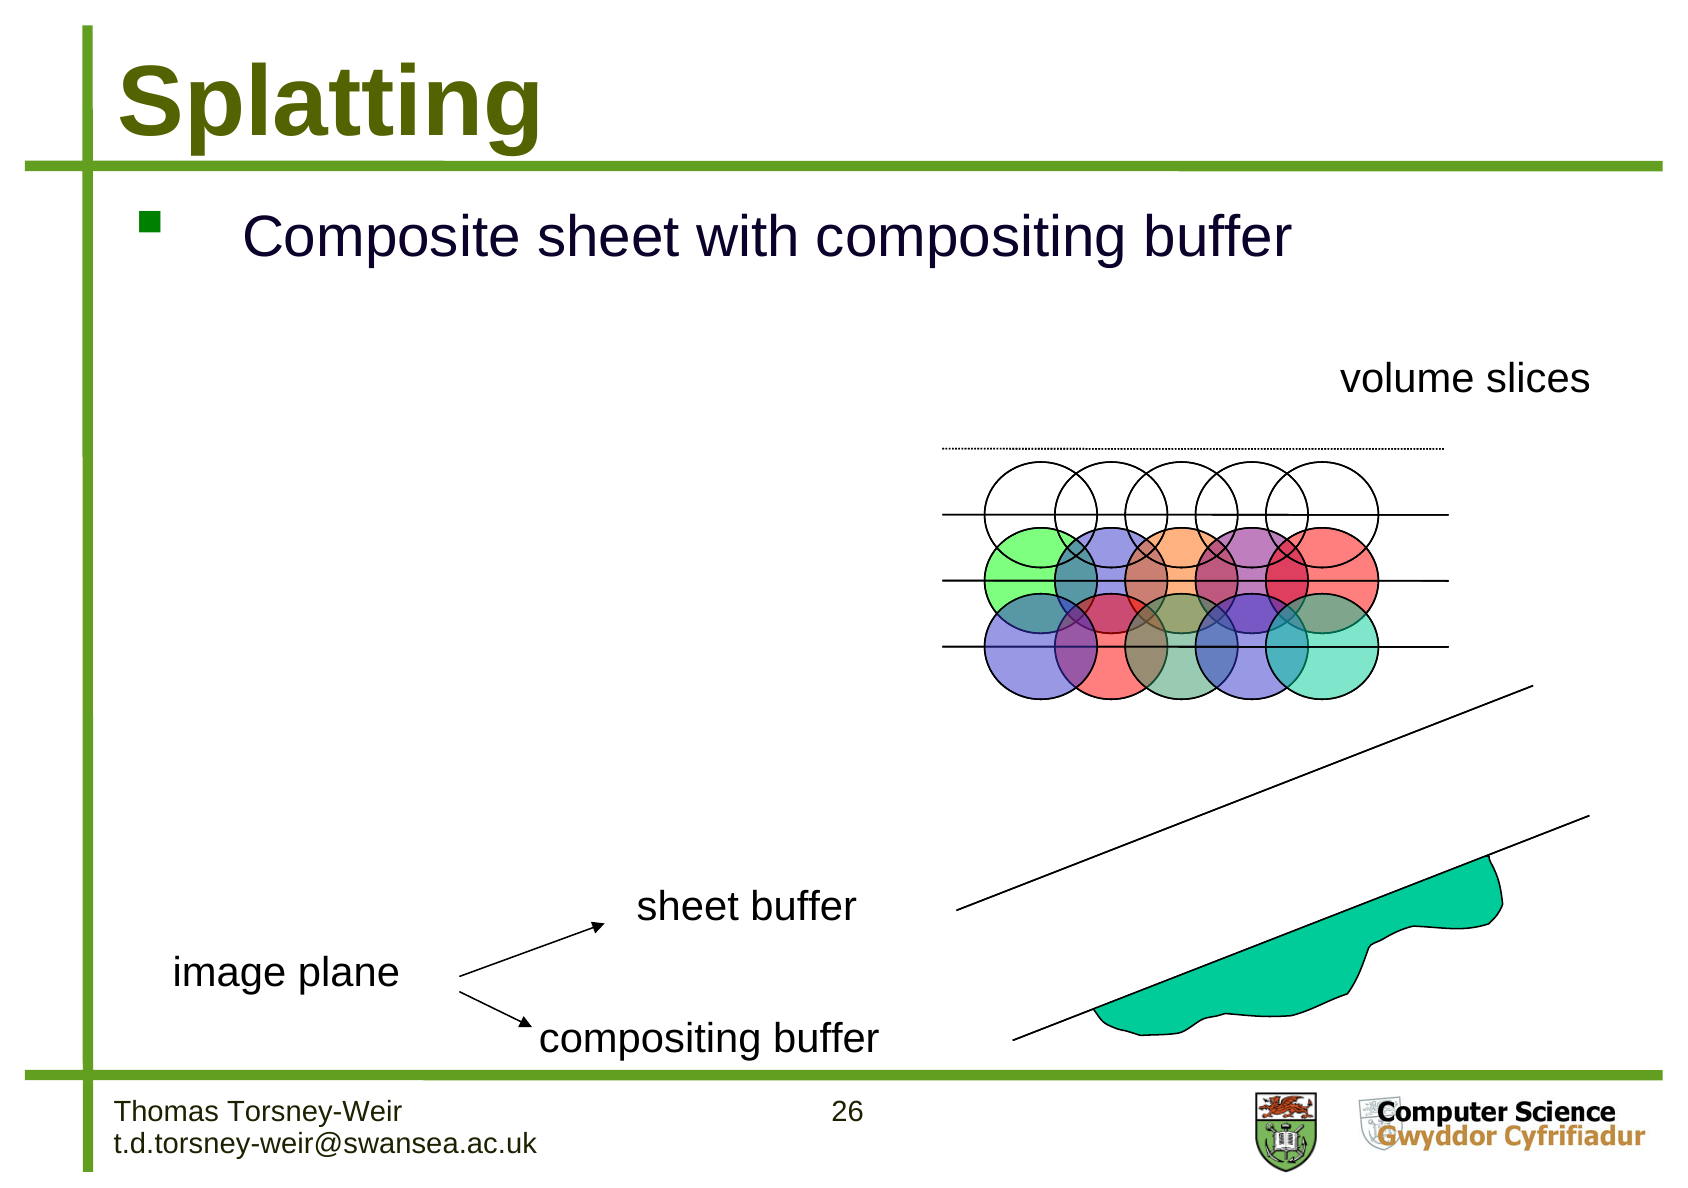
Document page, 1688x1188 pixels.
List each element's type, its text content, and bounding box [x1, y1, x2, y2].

text_box [1060, 533, 1074, 545]
text_box [1227, 529, 1276, 566]
text_box [986, 551, 1055, 579]
text_box [1271, 533, 1284, 545]
text_box [1149, 550, 1162, 563]
text_box [1069, 542, 1083, 554]
title Splatting [101, 29, 1666, 166]
text_box [1167, 567, 1196, 579]
text_box [1267, 558, 1307, 579]
text_box [999, 529, 1065, 566]
text_box [1197, 558, 1236, 579]
text_box [1127, 558, 1166, 579]
text_box [984, 582, 1379, 700]
text_box sheet buffer [620, 870, 874, 938]
text_box volume slices [1323, 342, 1608, 410]
text_box [1140, 541, 1153, 554]
text_box [1237, 567, 1266, 579]
text_box [1200, 550, 1214, 563]
text_box [1130, 550, 1143, 563]
text_box [1079, 550, 1092, 563]
text_box [1079, 533, 1092, 545]
text_box [1097, 567, 1126, 579]
text_box [1087, 529, 1135, 566]
text_box [1210, 541, 1223, 554]
text_box [1220, 550, 1233, 563]
text_box [1271, 550, 1284, 563]
text_box [1149, 532, 1163, 545]
text_box [1308, 551, 1377, 579]
picture [1240, 1092, 1654, 1173]
text_box [1157, 529, 1206, 566]
text_box [1130, 533, 1144, 545]
text_box image plane [156, 936, 417, 1004]
text_box [1060, 550, 1073, 563]
text_box [1298, 529, 1364, 566]
list Composite sheet with compositing buffer [117, 209, 1624, 1060]
text_box [1308, 614, 1379, 646]
text_box [1200, 532, 1214, 545]
text_box [1289, 533, 1303, 545]
text_box [1280, 542, 1294, 554]
text_box [1056, 558, 1096, 579]
text_box compositing buffer [522, 1002, 897, 1070]
text_box [1219, 533, 1232, 545]
text_box [1290, 550, 1303, 563]
